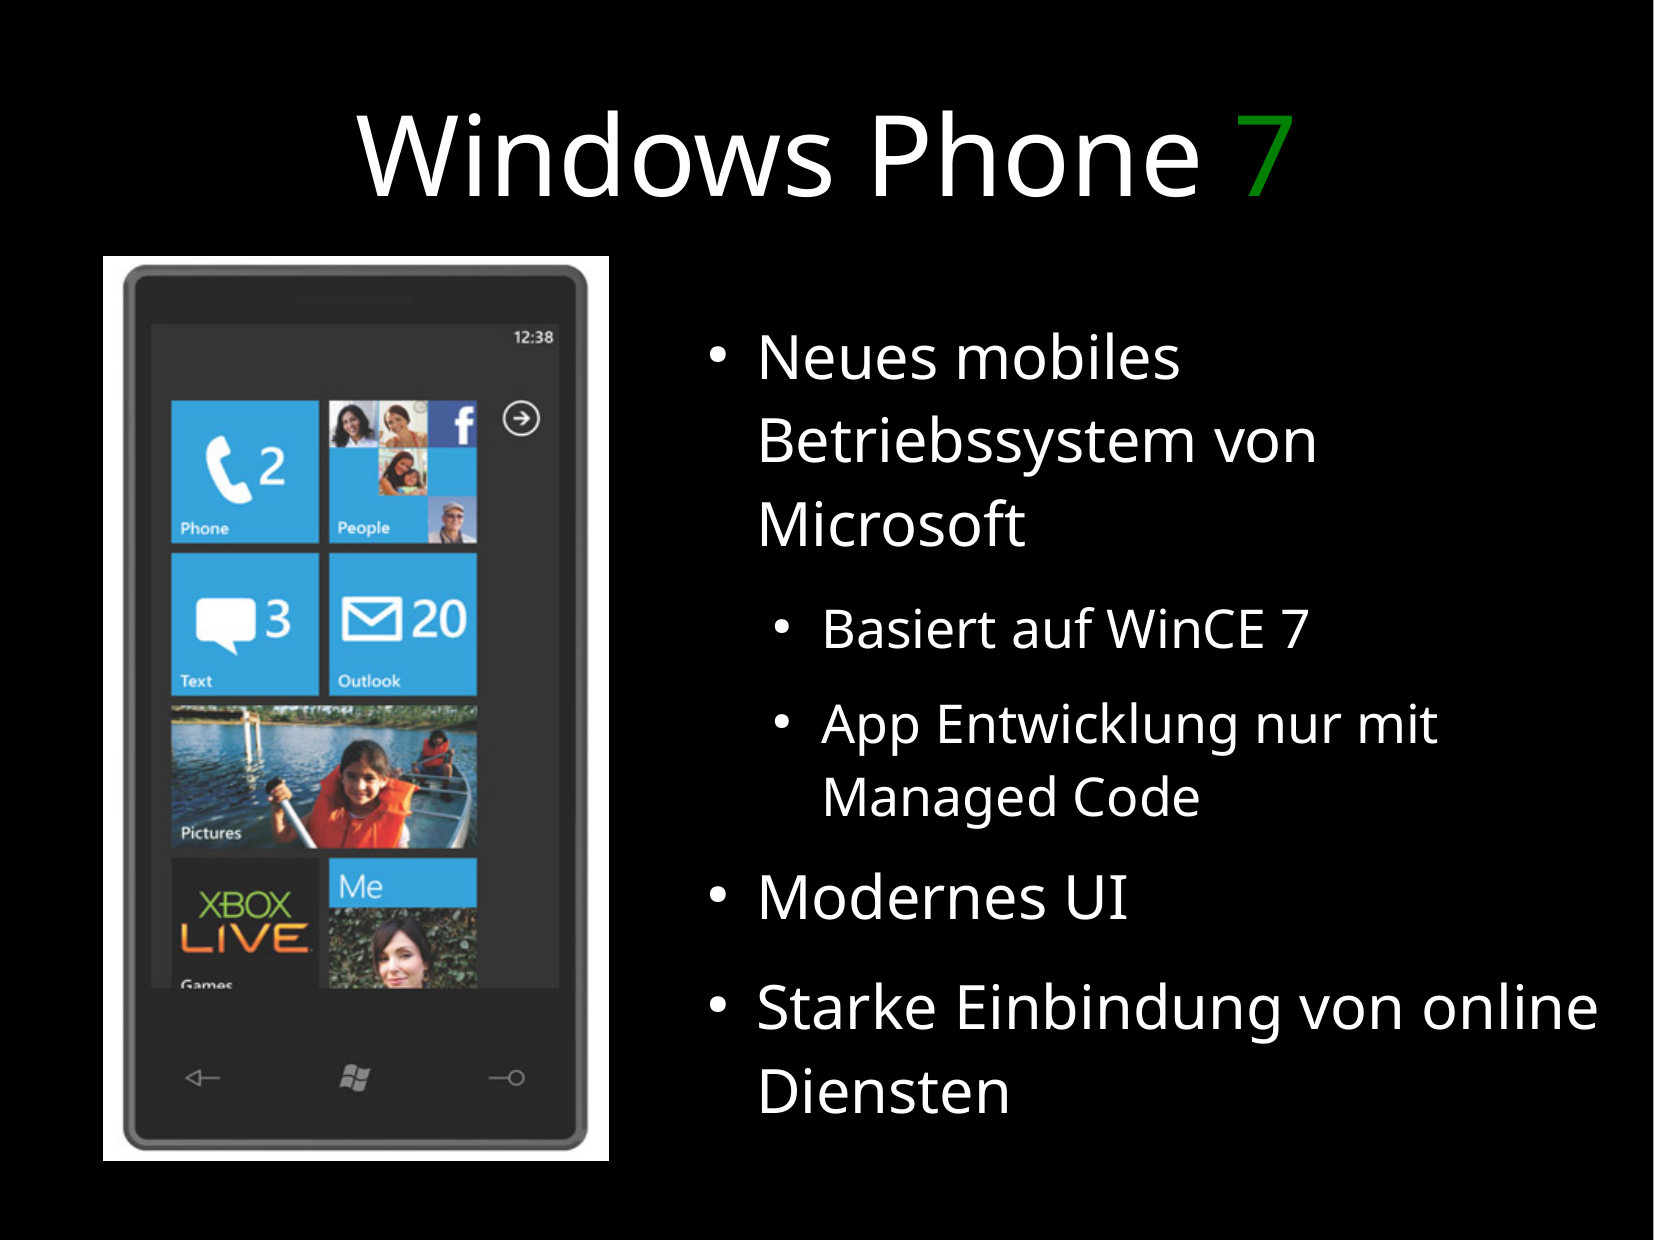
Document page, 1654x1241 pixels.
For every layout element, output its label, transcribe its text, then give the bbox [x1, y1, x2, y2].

title Windows Phone 7 [82, 49, 1571, 257]
list Neues mobiles Betriebssystem von Microsoft Basiert auf WinCE 7 App Entwicklung nur mit Managed Code Modernes UI Starke Einbindung von online Diensten [690, 313, 1607, 1133]
picture [103, 256, 609, 1161]
